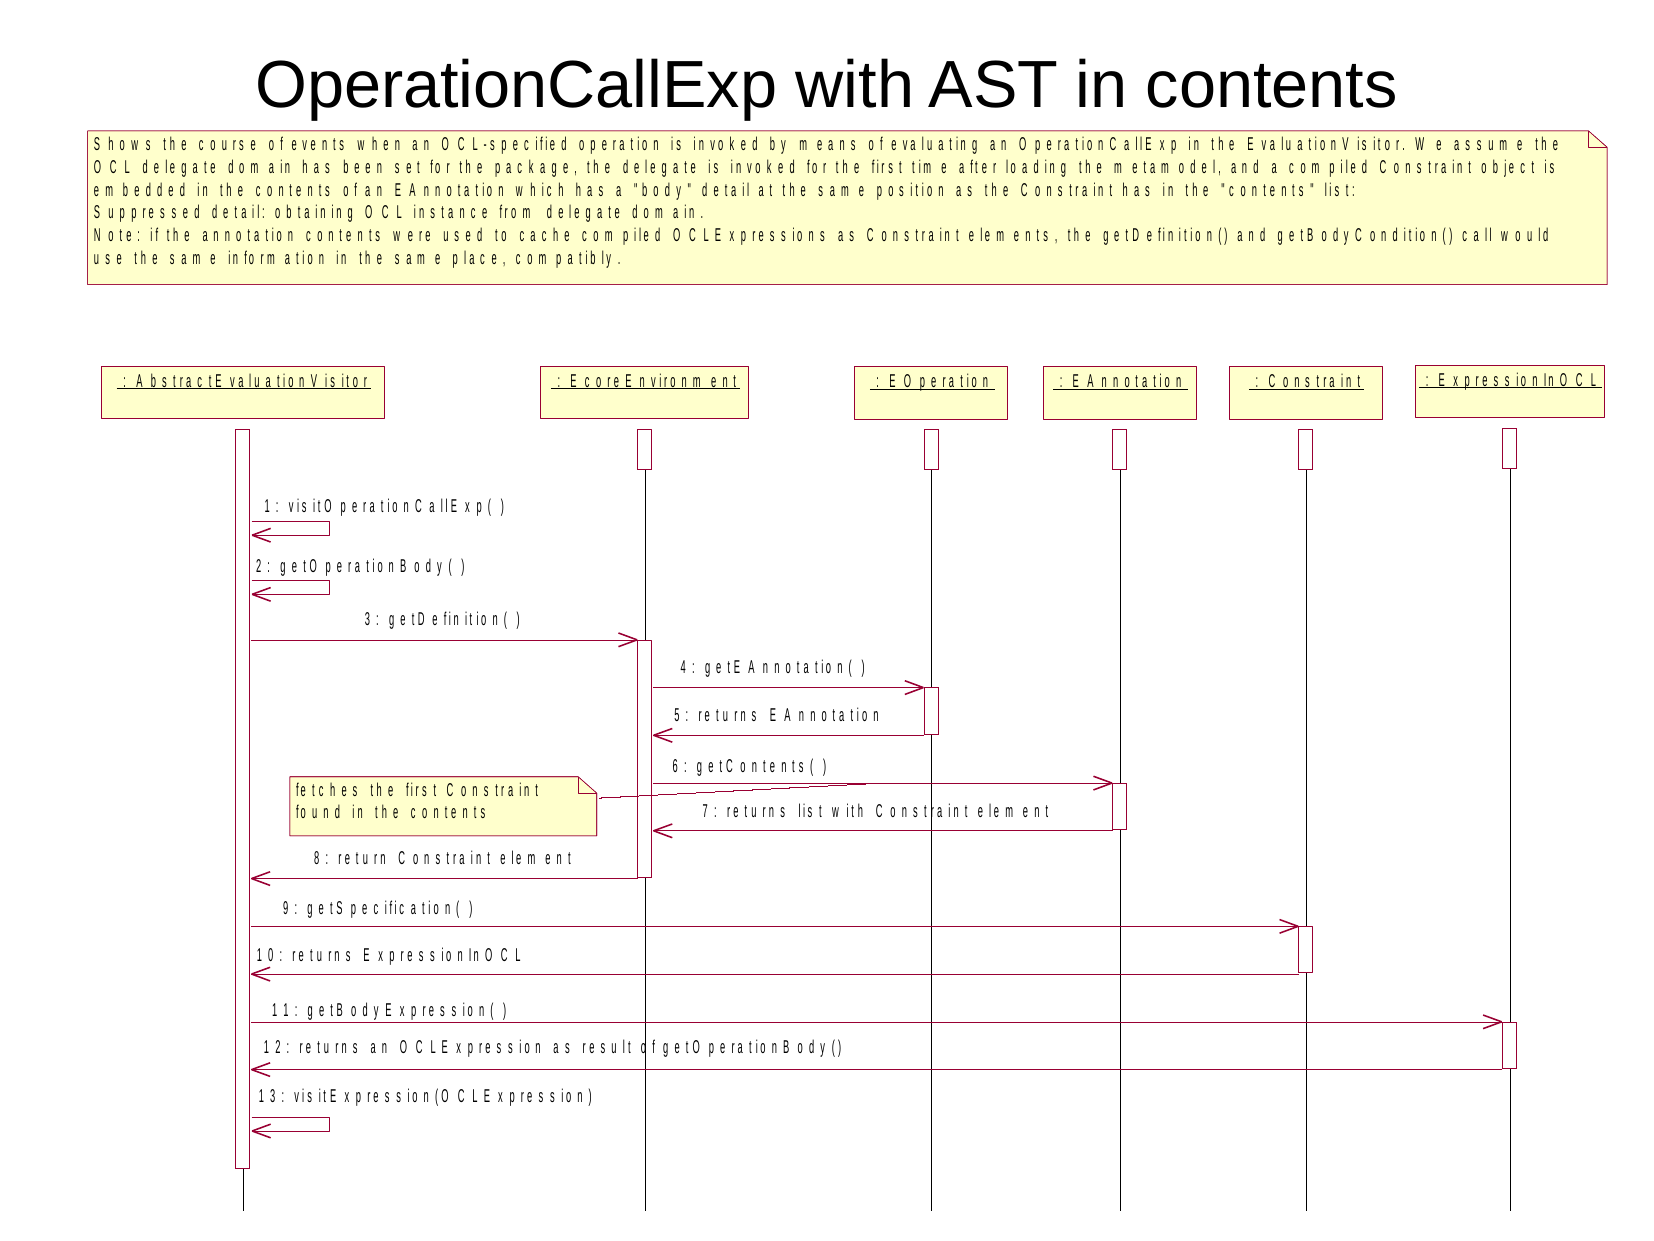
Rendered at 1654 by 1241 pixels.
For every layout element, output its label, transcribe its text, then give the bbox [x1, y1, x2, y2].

picture [11, 75, 1654, 1241]
title OperationCallExp with AST in contents [82, 47, 1571, 122]
